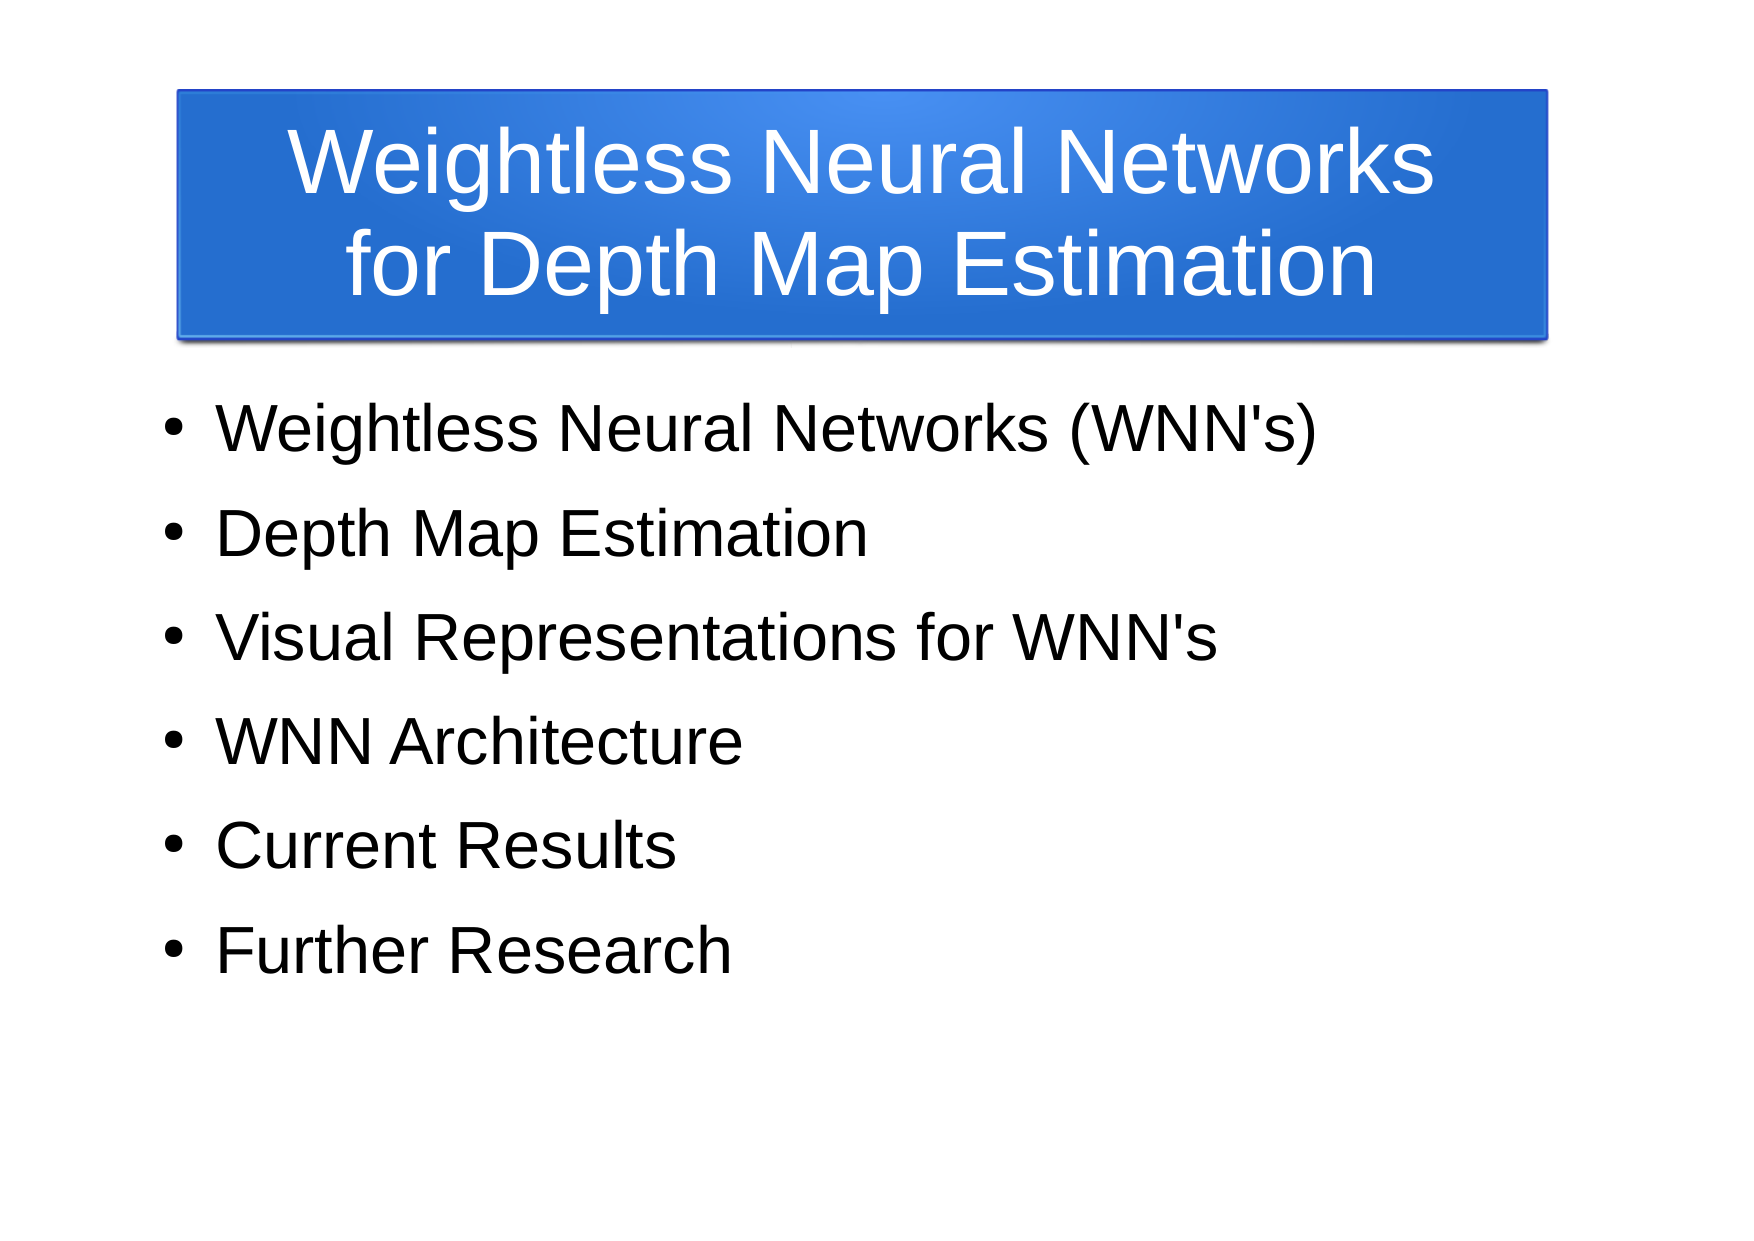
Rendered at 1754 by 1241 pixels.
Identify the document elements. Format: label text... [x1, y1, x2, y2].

picture [172, 89, 1553, 348]
list Weightless Neural Networks (WNN's) Depth Map Estimation Visual Representations for WNN's WNN Architecture Current Results Further Research [144, 391, 1585, 1169]
title Weightless Neural Networks for Depth Map Estimation [201, 108, 1525, 317]
